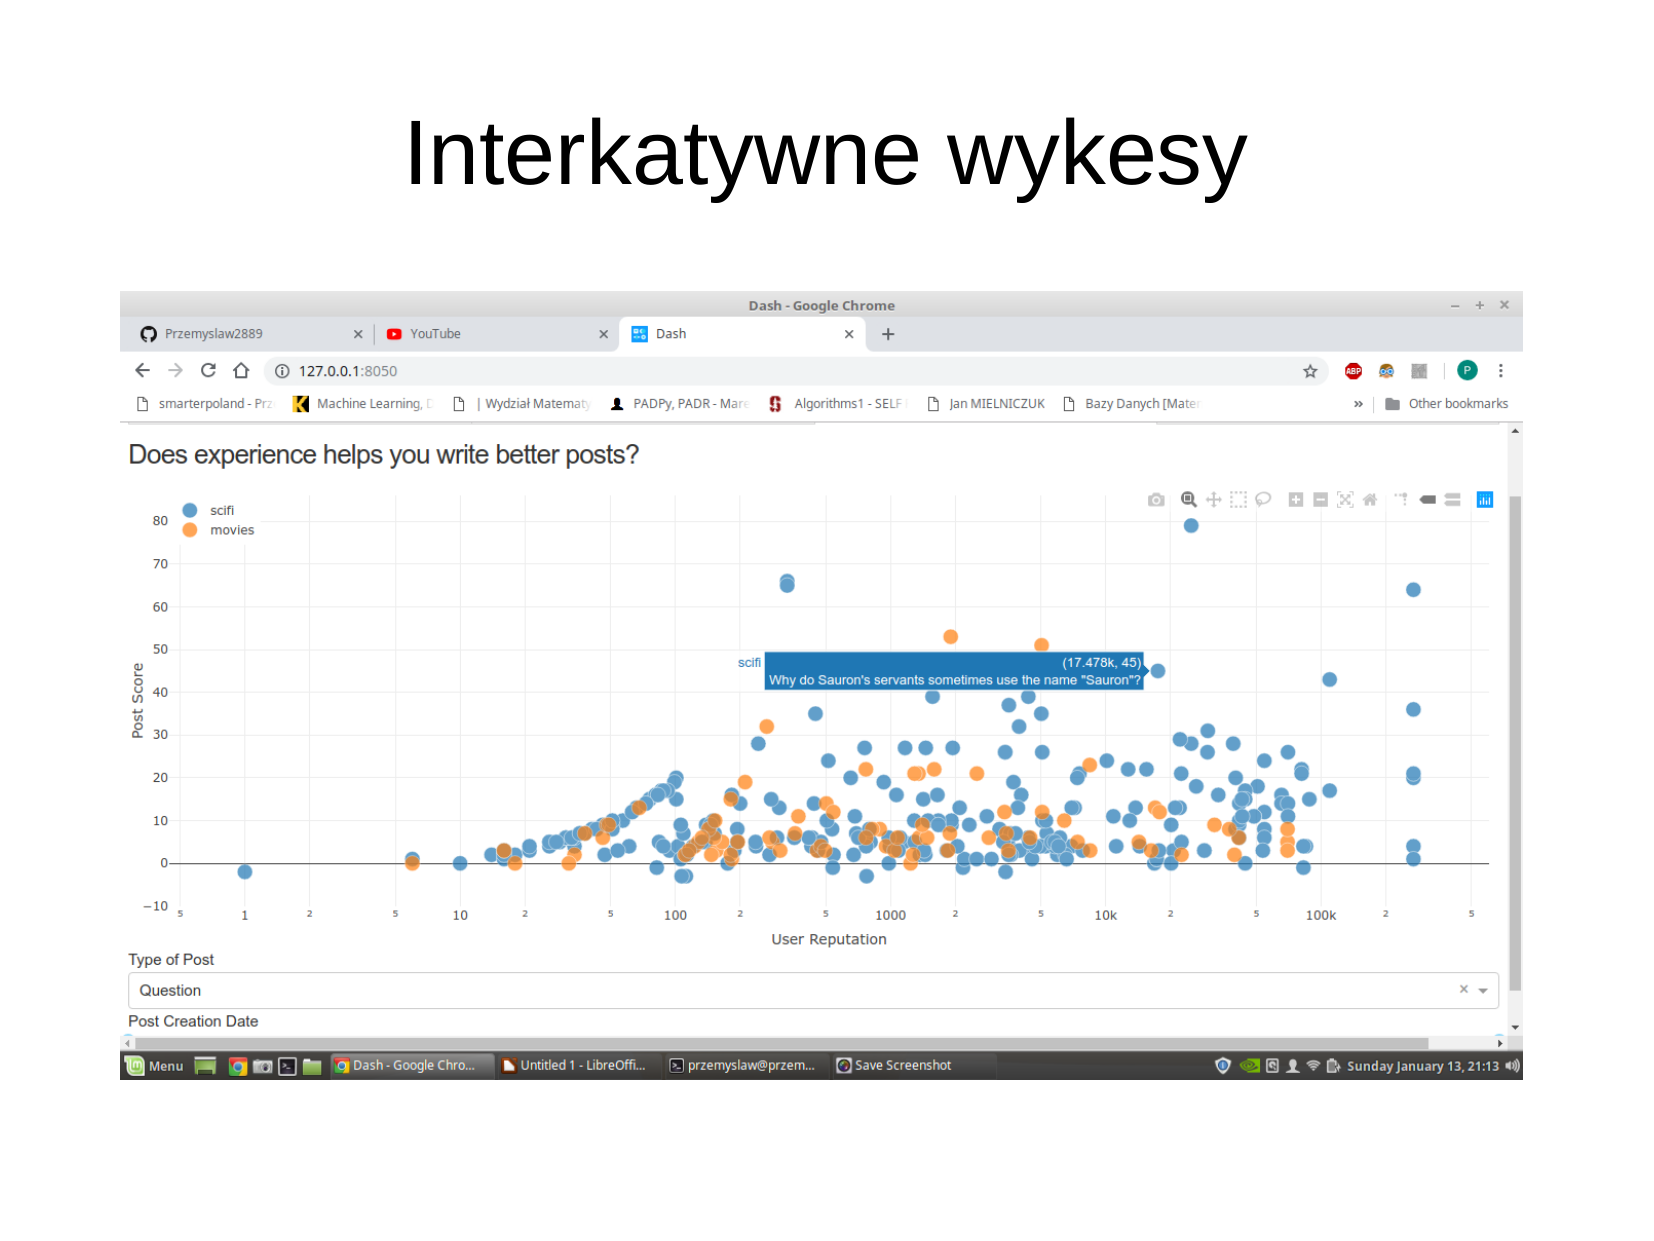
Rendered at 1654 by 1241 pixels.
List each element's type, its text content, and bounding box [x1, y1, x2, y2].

title Interkatywne wykesy [82, 49, 1571, 257]
picture [120, 291, 1523, 1081]
